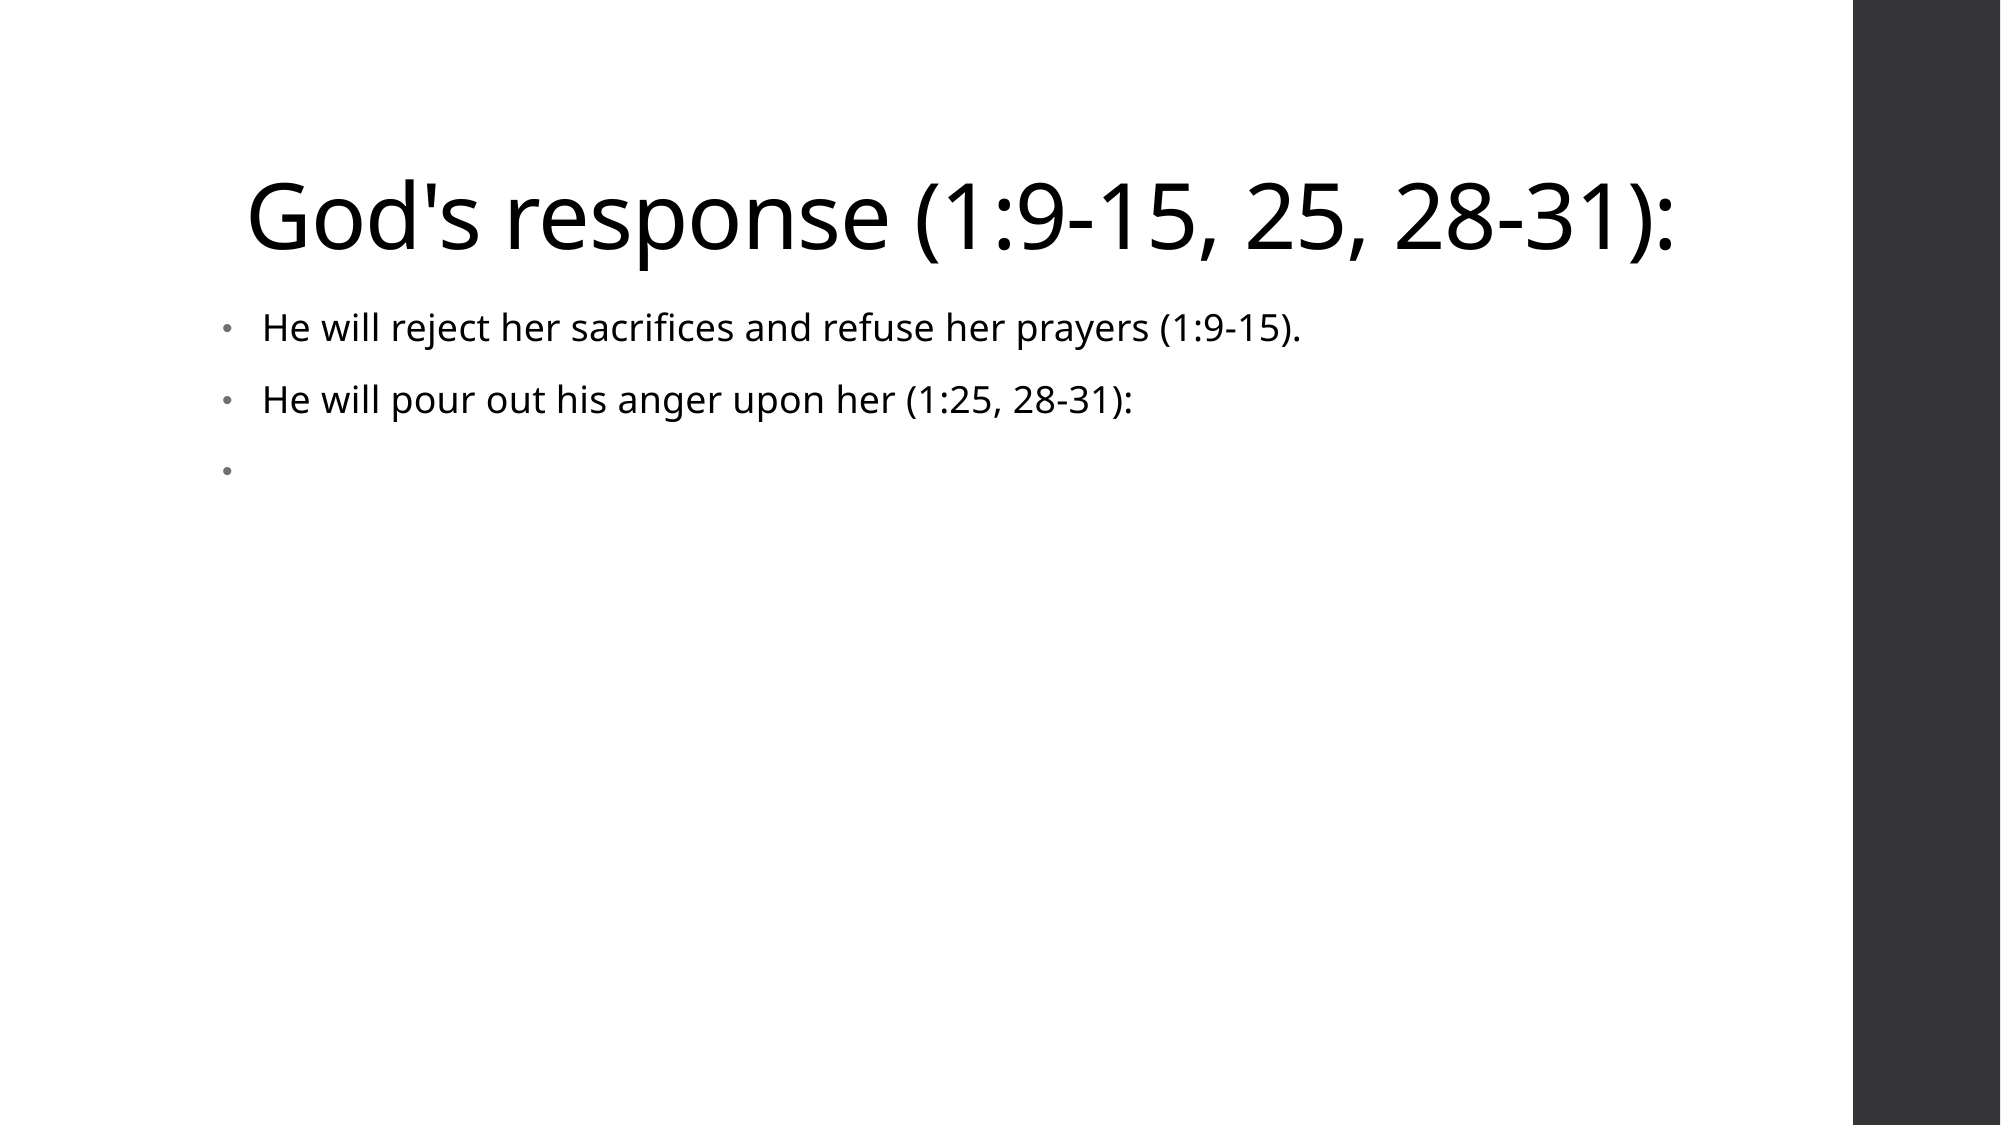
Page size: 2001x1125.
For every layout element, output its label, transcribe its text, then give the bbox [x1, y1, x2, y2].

list He will reject her sacrifices and refuse her prayers (1:9-15). He will pour out his anger upon her (1:25, 28-31): [206, 299, 1617, 1014]
title God's response (1:9-15, 25, 28-31): [206, 60, 1797, 278]
